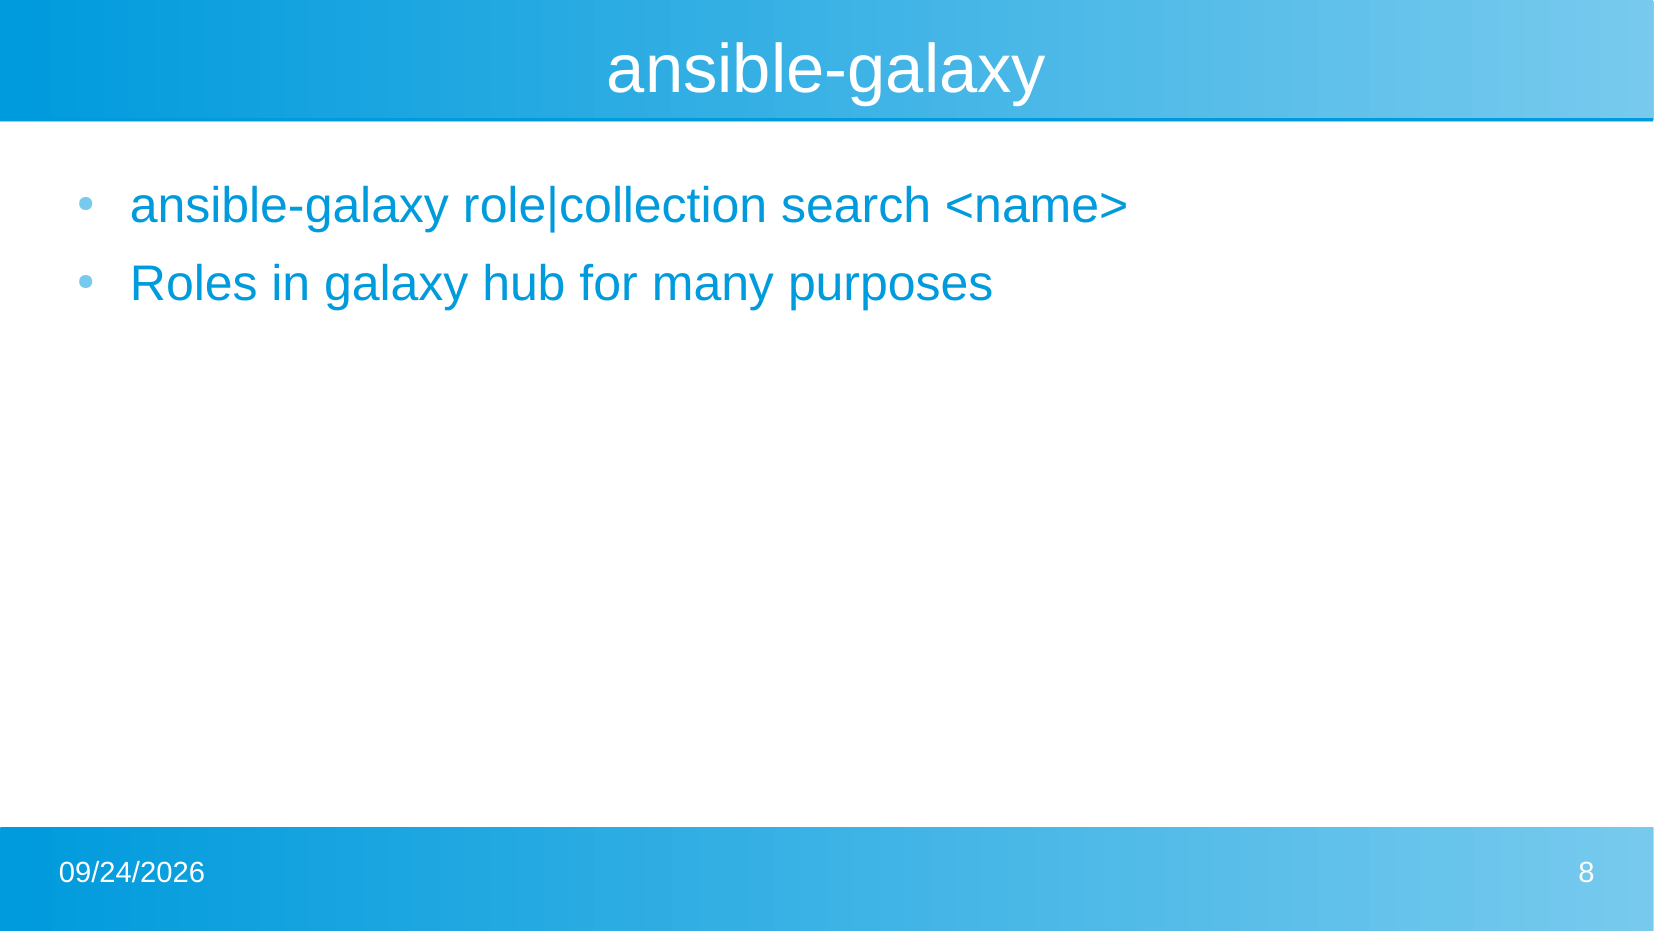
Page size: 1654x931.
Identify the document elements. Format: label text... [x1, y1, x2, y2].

list ansible-galaxy role|collection search <name> Roles in galaxy hub for many purposes [59, 177, 1595, 768]
title ansible-galaxy [59, 29, 1595, 108]
